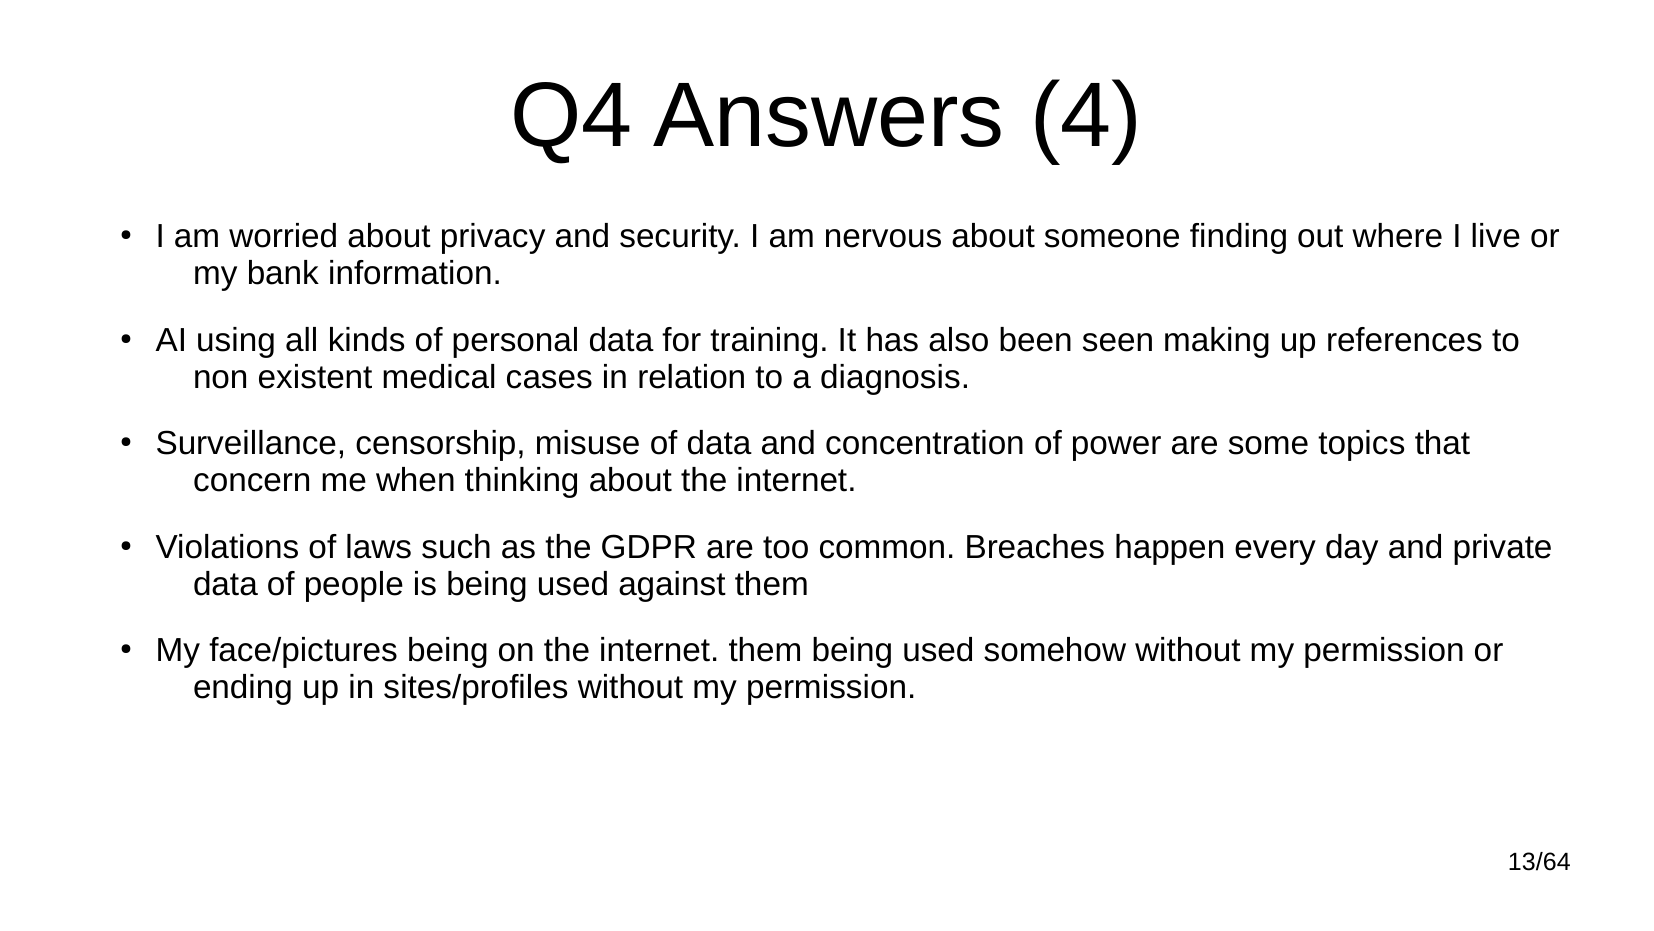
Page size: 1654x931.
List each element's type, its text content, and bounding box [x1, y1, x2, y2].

list I am worried about privacy and security. I am nervous about someone finding out where I live or my bank information. AI using all kinds of personal data for training. It has also been seen making up references to non existent medical cases in relation to a diagnosis. Surveillance, censorship, misuse of data and concentration of power are some topics that concern me when thinking about the internet. Violations of laws such as the GDPR are too common. Breaches happen every day and private data of people is being used against them My face/pictures being on the internet. them being used somehow without my permission or ending up in sites/profiles without my permission. [82, 217, 1571, 758]
title Q4 Answers (4) [82, 37, 1571, 193]
